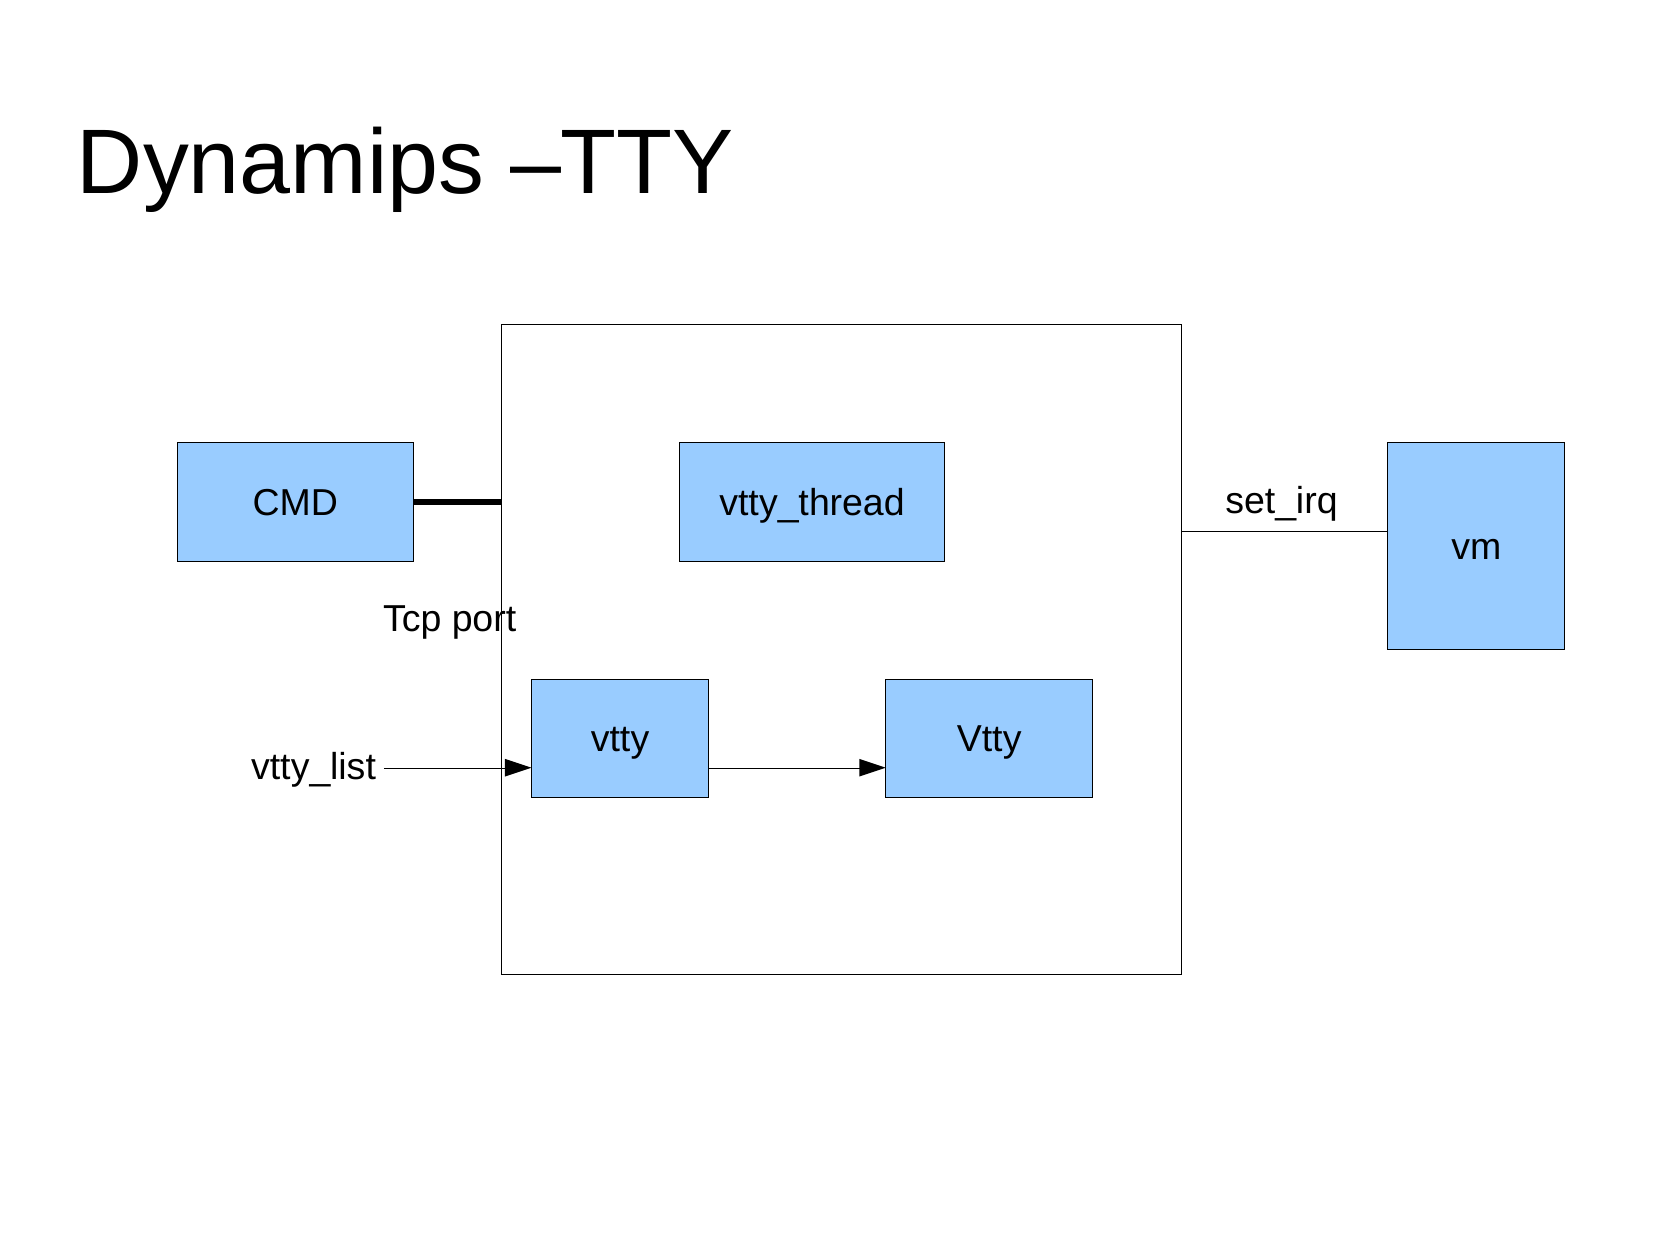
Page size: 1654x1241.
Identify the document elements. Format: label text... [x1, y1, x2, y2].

text_box vm [1387, 442, 1565, 650]
text_box set_irq [1210, 472, 1353, 530]
text_box vtty_list [236, 738, 391, 796]
text_box Vtty [885, 679, 1093, 798]
subtitle [502, 325, 1181, 974]
subtitle [47, 295, 1536, 1099]
text_box CMD [177, 442, 414, 562]
title Dynamips –TTY [76, 58, 1565, 266]
text_box vtty [531, 679, 709, 798]
text_box Tcp port [368, 590, 532, 648]
text_box vtty_thread [679, 442, 945, 562]
